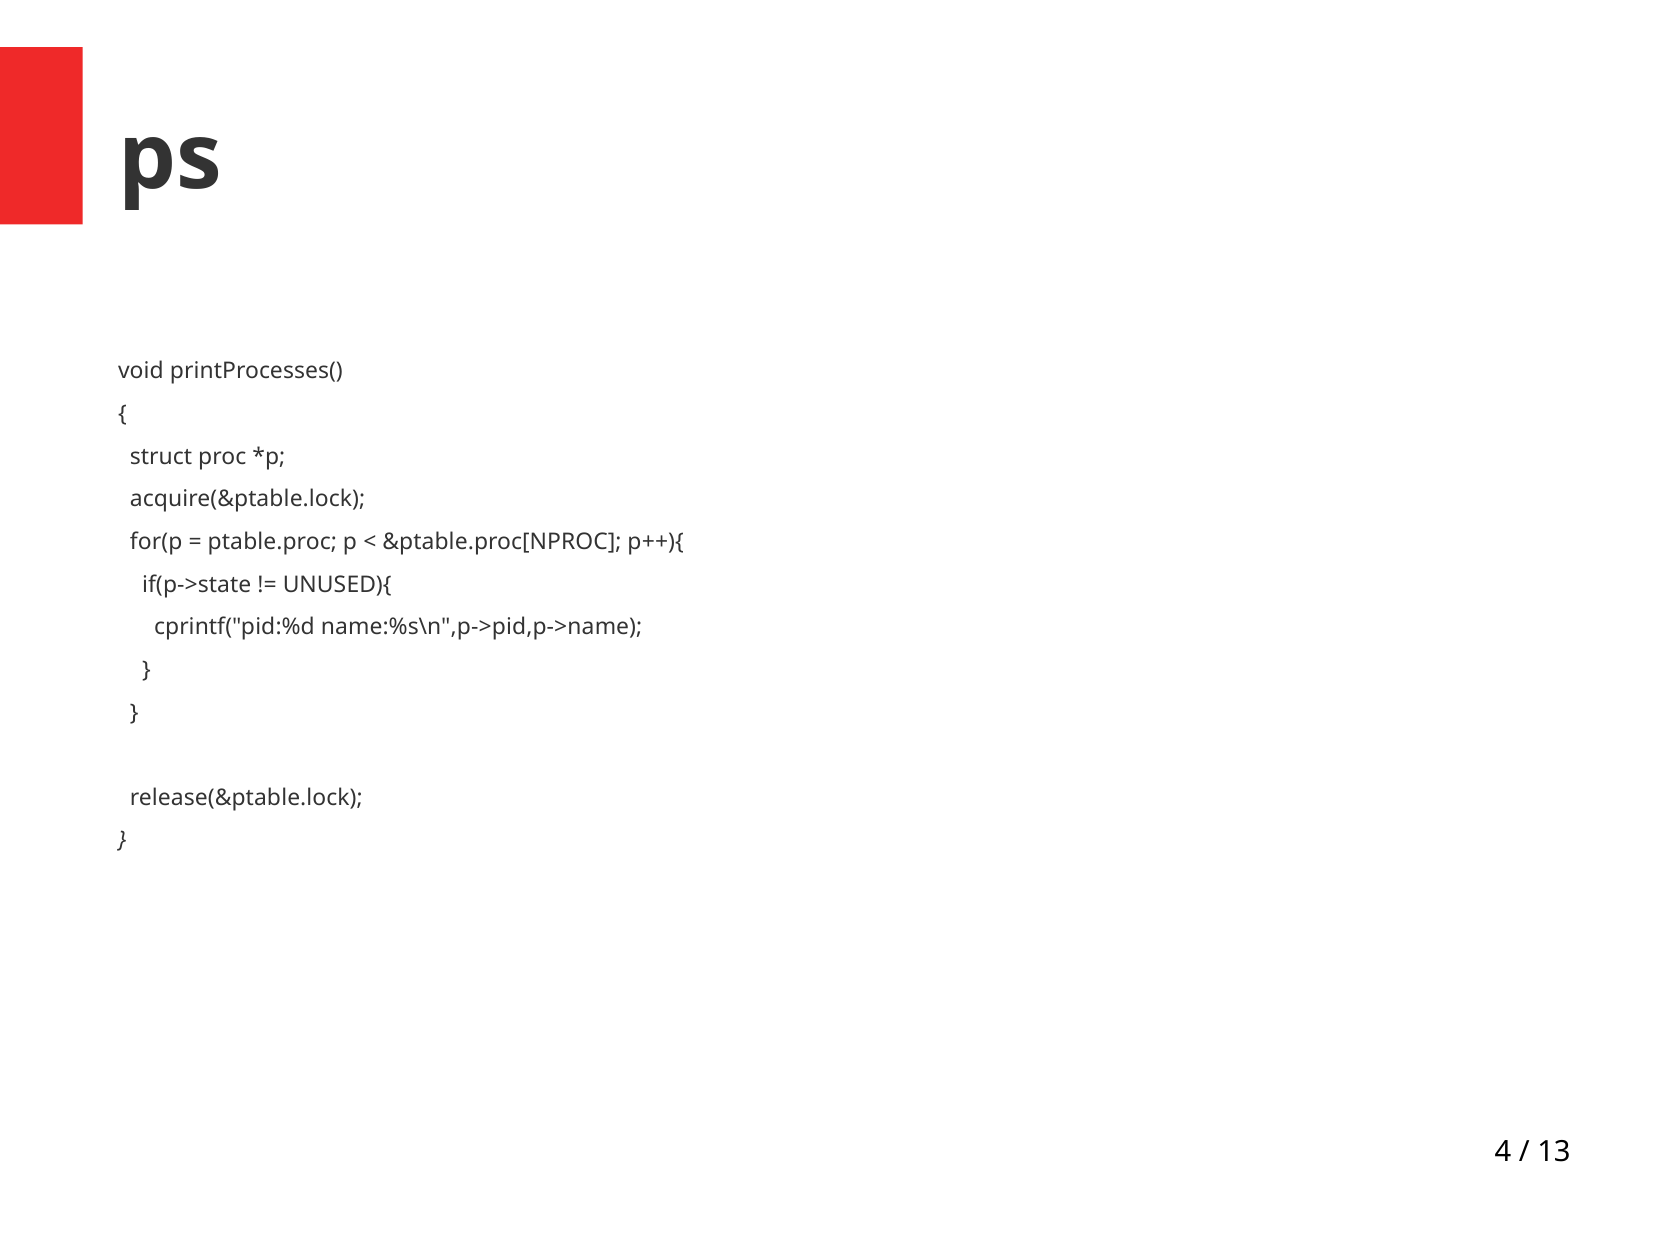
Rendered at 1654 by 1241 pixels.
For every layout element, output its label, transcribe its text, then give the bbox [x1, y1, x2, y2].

list void printProcesses() { struct proc *p; acquire(&ptable.lock); for(p = ptable.proc; p < &ptable.proc[NPROC]; p++){ if(p->state != UNUSED){ cprintf("pid:%d name:%s\n",p->pid,p->name); } } release(&ptable.lock); } [118, 354, 1536, 1074]
title ps [118, 49, 1571, 257]
